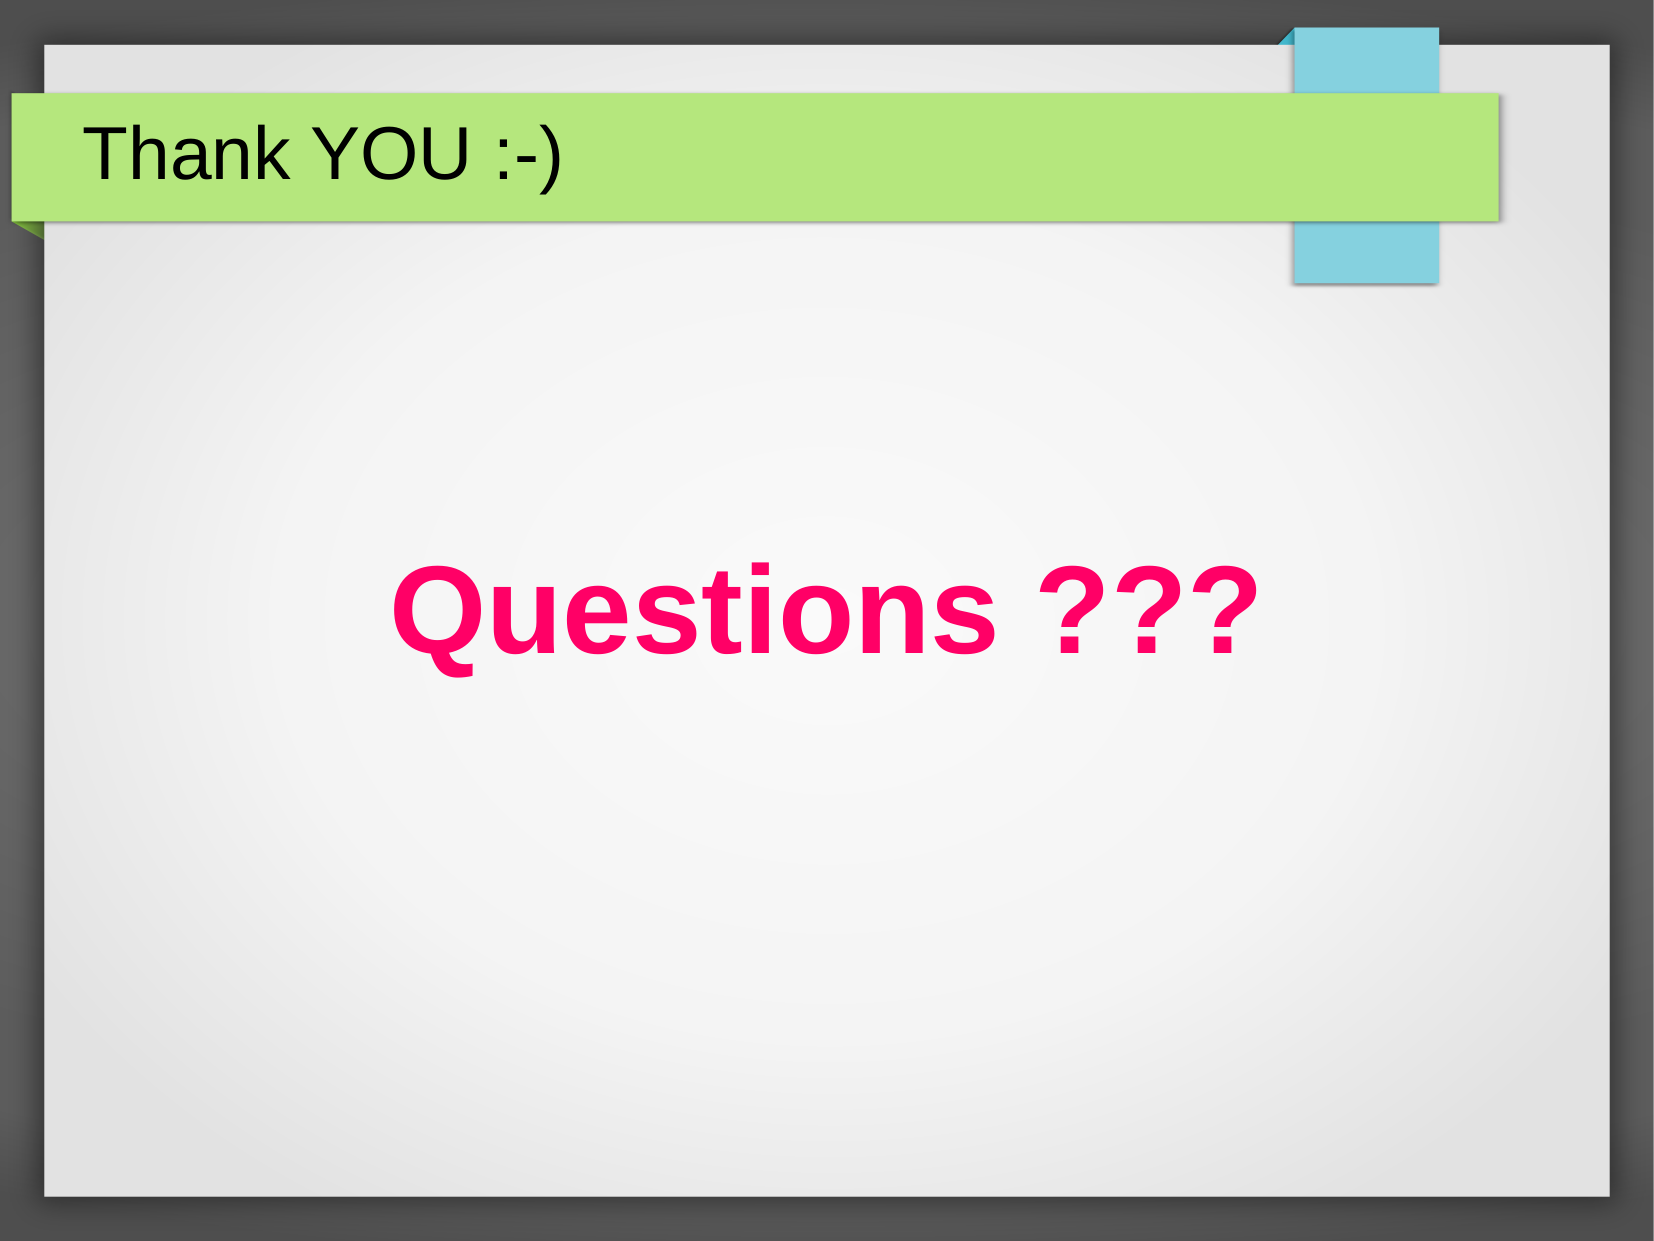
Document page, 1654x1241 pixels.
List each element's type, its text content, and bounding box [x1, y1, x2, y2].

picture [0, 0, 1654, 1241]
list Questions ??? [82, 295, 1571, 1015]
title Thank YOU :-) [82, 94, 1264, 213]
